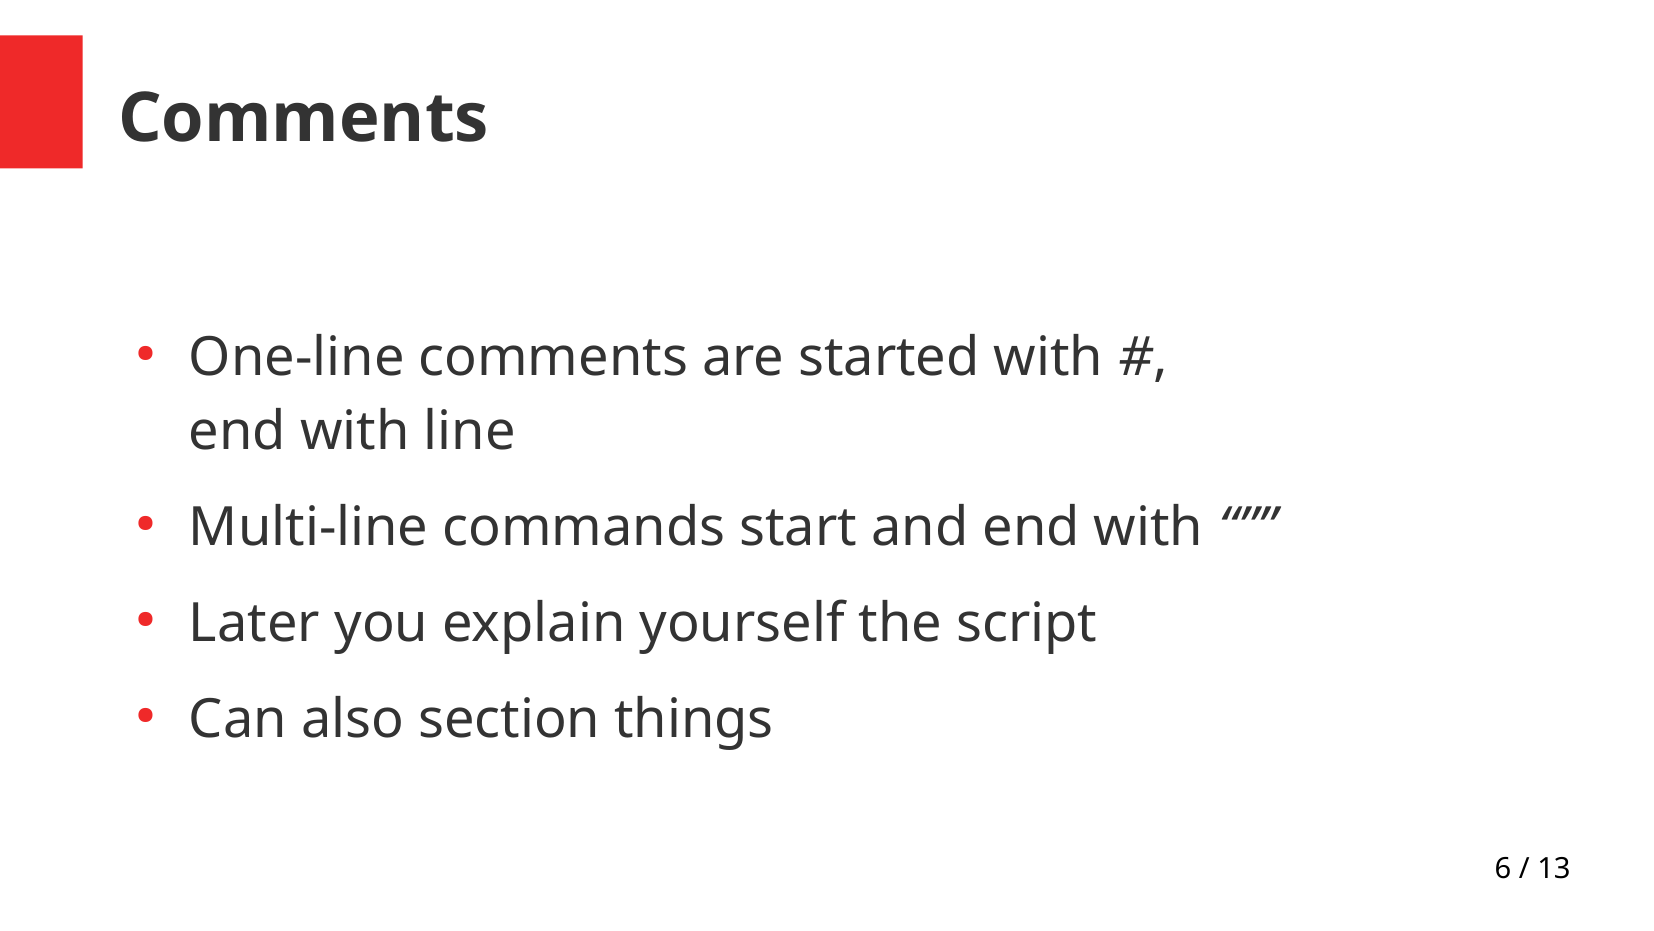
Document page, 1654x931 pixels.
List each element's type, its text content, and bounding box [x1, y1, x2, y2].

list One-line comments are started with #, end with line Multi-line commands start and end with “”” Later you explain yourself the script Can also section things [118, 265, 1536, 806]
title Comments [118, 37, 1571, 193]
